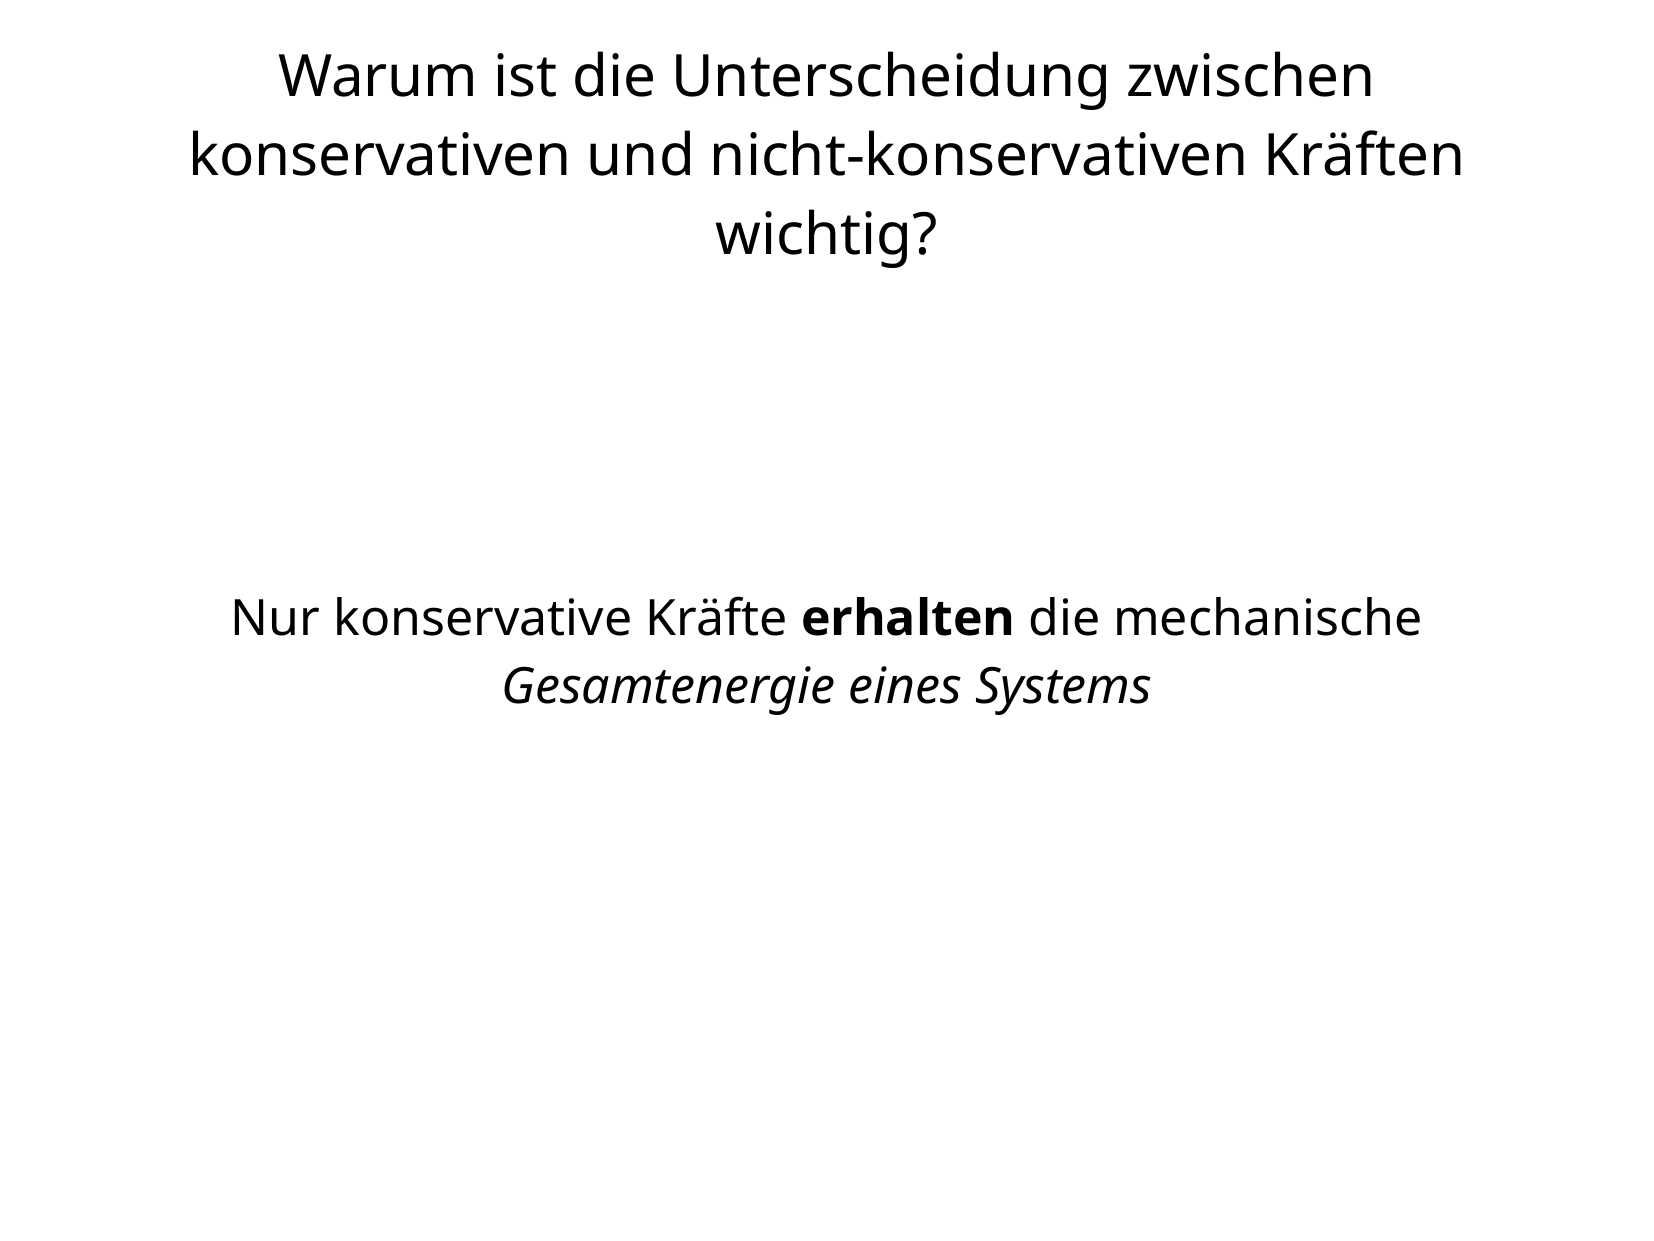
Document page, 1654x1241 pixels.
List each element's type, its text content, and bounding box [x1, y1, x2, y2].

title Warum ist die Unterscheidung zwischen konservativen und nicht-konservativen Kräften wichtig? [82, 49, 1571, 257]
subtitle Nur konservative Kräfte erhalten die mechanische Gesamtenergie eines Systems [82, 290, 1571, 1010]
